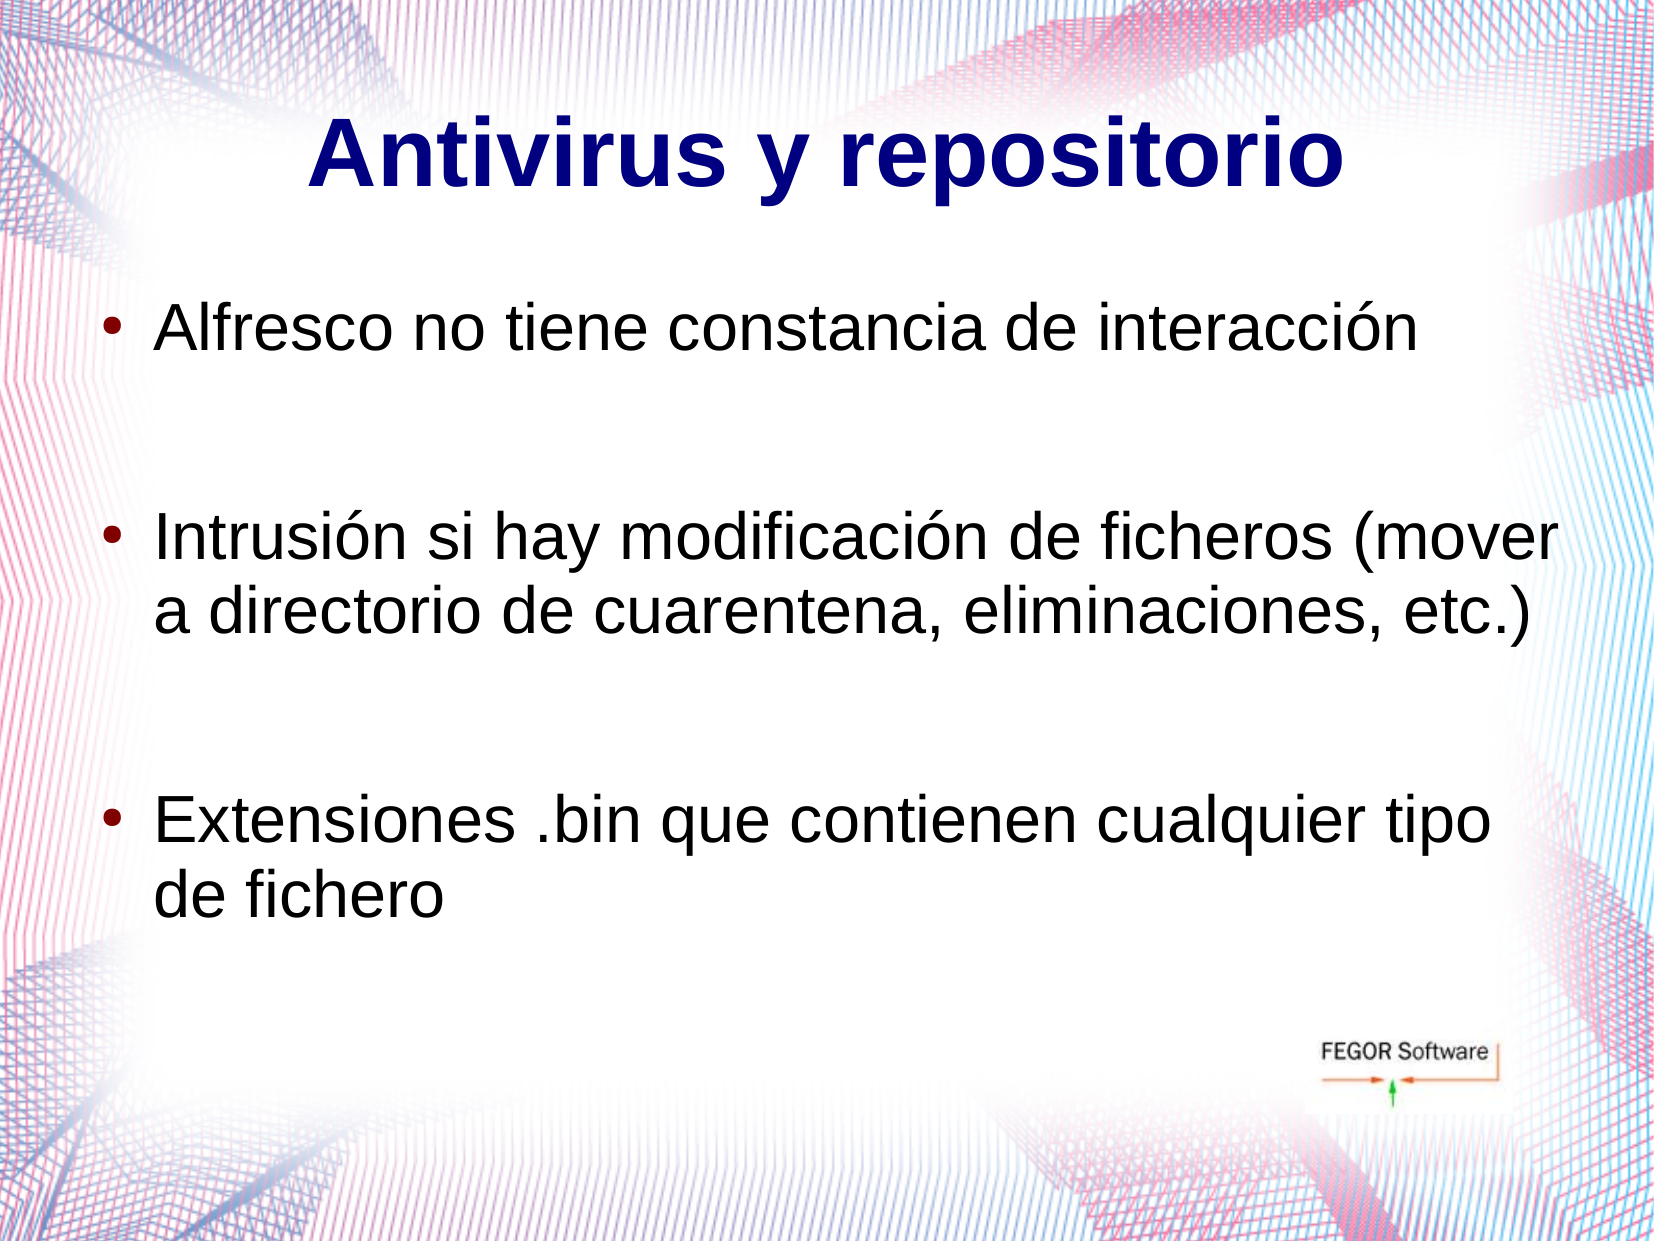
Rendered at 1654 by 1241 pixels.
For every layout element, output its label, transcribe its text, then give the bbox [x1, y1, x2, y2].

title Antivirus y repositorio [82, 49, 1571, 257]
list Alfresco no tiene constancia de interacción Intrusión si hay modificación de ficheros (mover a directorio de cuarentena, eliminaciones, etc.) Extensiones .bin que contienen cualquier tipo de fichero [82, 290, 1571, 1109]
picture [0, 0, 1654, 1241]
